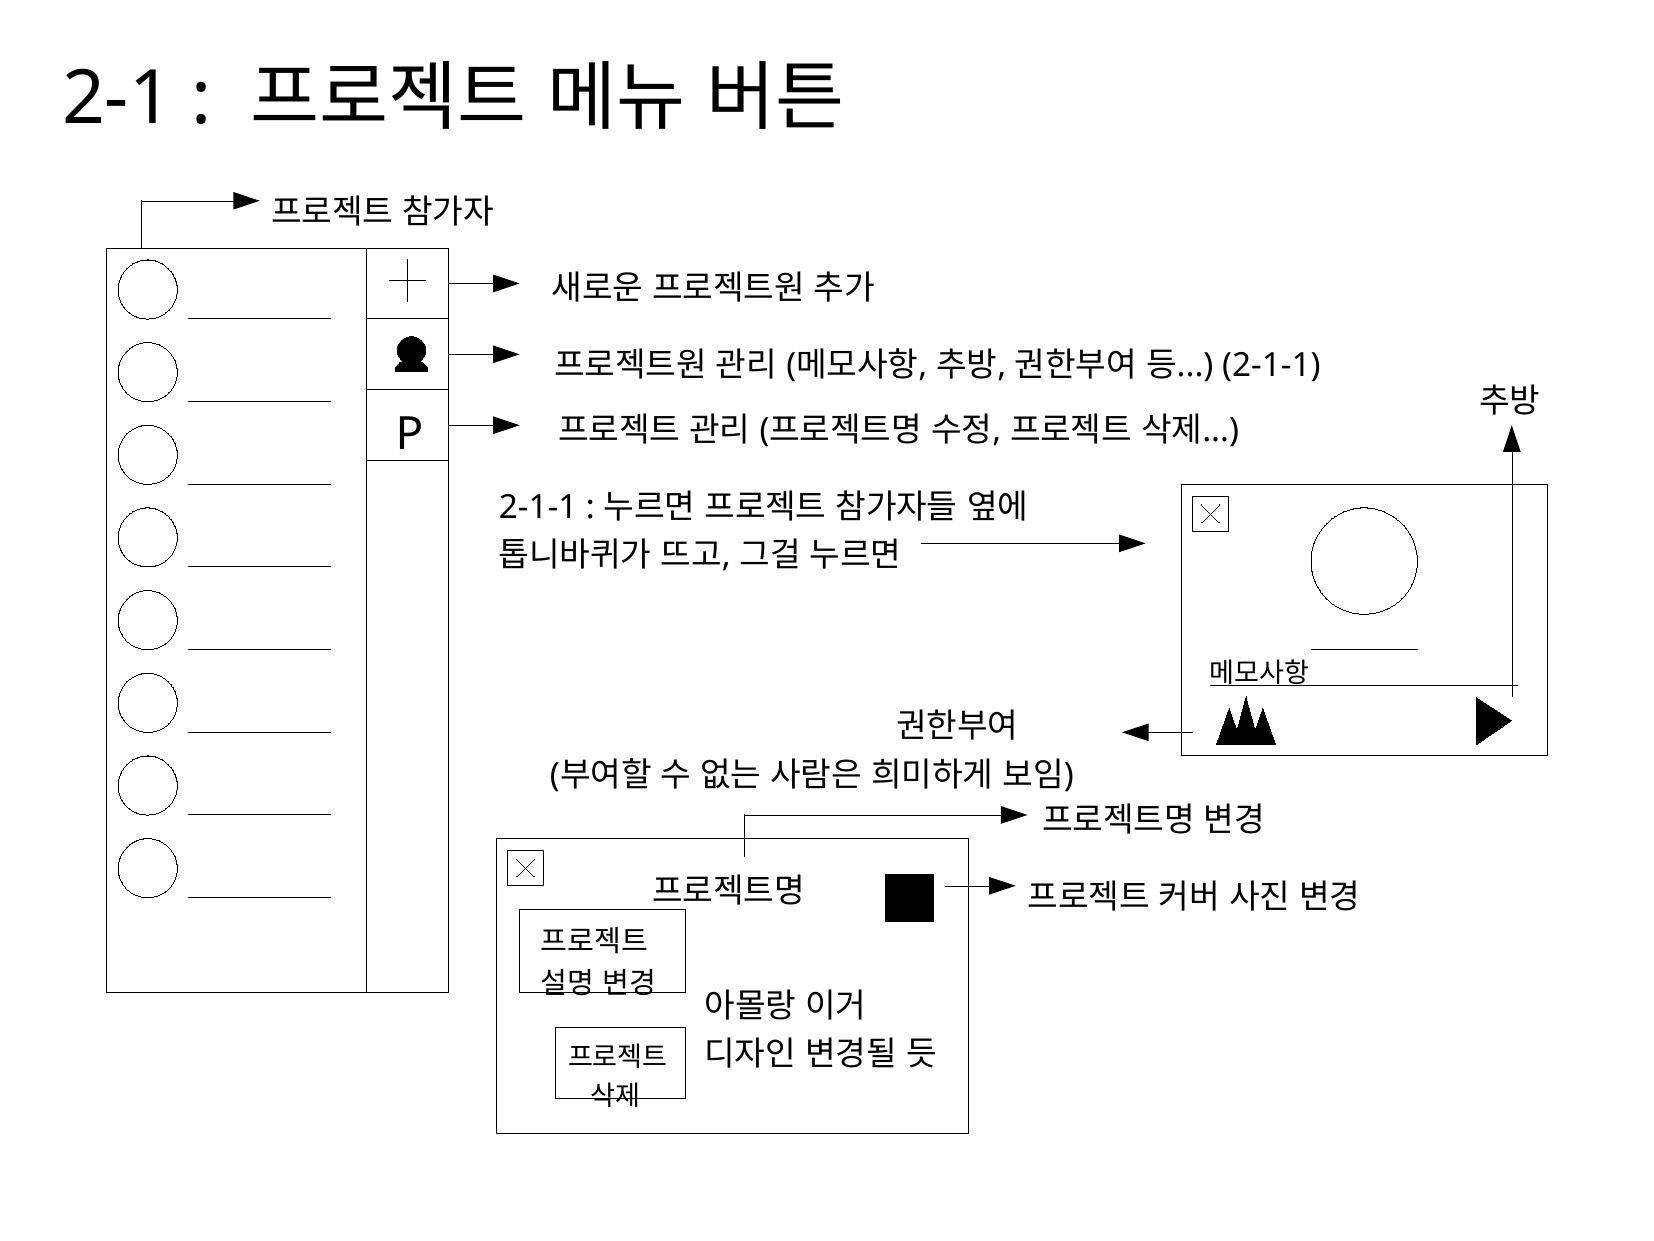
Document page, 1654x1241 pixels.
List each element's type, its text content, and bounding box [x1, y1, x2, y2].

text_box 2-1 : 프로젝트 메뉴 버튼 [47, 28, 1089, 130]
text_box [367, 390, 449, 460]
text_box [496, 838, 969, 1134]
text_box 메모사항 [1194, 643, 1327, 690]
text_box [106, 248, 366, 993]
text_box 프로젝트 설명 변경 [525, 909, 674, 993]
text_box 프로젝트 관리 (프로젝트명 수정, 프로젝트 삭제...) [543, 395, 1277, 449]
text_box [367, 461, 449, 993]
text_box 아몰랑 이거 디자인 변경될 듯 [689, 971, 957, 1063]
text_box 프로젝트 삭제 [553, 1027, 686, 1105]
text_box 프로젝트명 변경 [1027, 785, 1286, 839]
text_box 프로젝트 커버 사진 변경 [1012, 862, 1394, 922]
text_box [1181, 484, 1548, 756]
text_box 추방 [1464, 366, 1557, 420]
text_box P [380, 392, 438, 461]
text_box 프로젝트원 관리 (메모사항, 추방, 권한부여 등...) (2-1-1) [539, 330, 1501, 385]
text_box 프로젝트명 [637, 856, 824, 910]
text_box 새로운 프로젝트원 추가 [536, 253, 898, 308]
text_box [367, 248, 449, 318]
text_box [367, 319, 449, 389]
text_box 권한부여 (부여할 수 없는 사람은 희미하게 보임) [465, 686, 1111, 780]
text_box 2-1-1 : 누르면 프로젝트 참가자들 옆에 톱니바퀴가 뜨고, 그걸 누르면 [484, 472, 1123, 565]
text_box 프로젝트 참가자 [256, 177, 515, 231]
